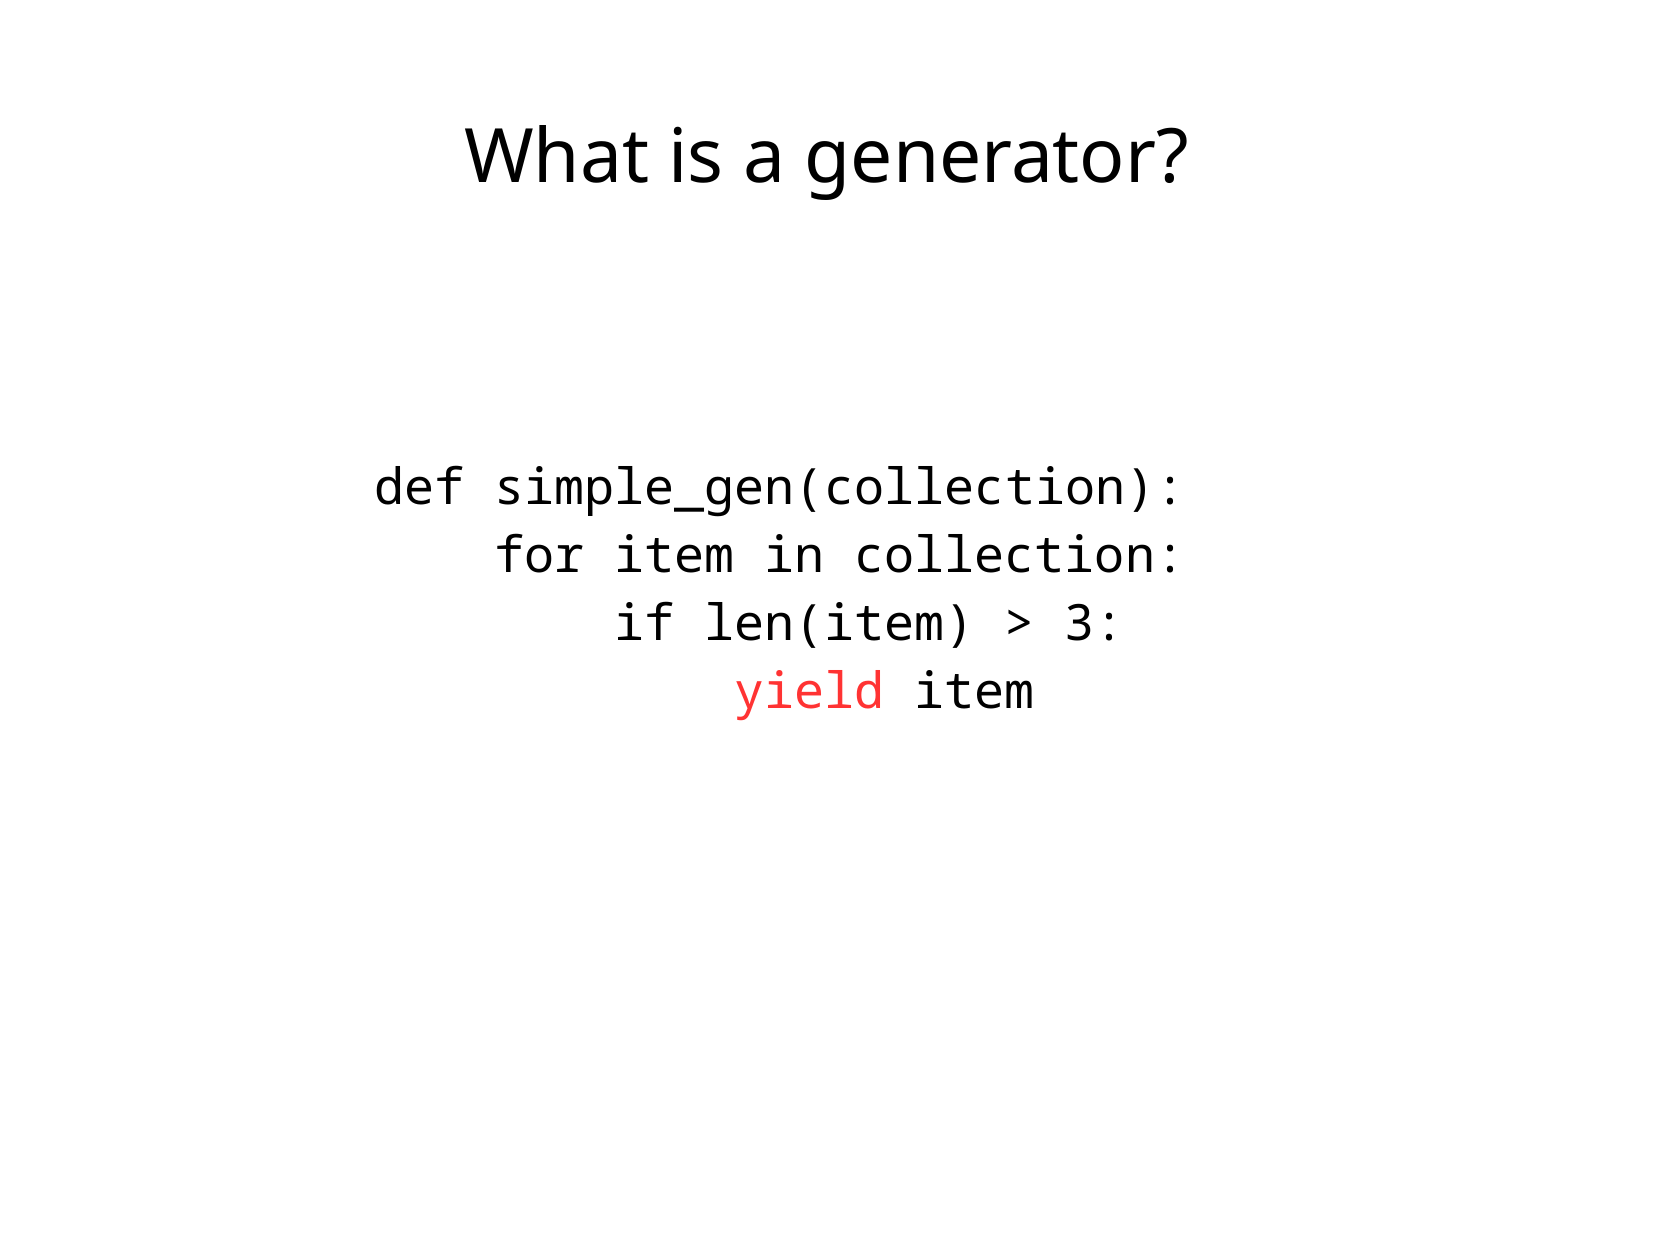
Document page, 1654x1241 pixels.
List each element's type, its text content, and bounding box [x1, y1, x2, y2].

title What is a generator? [82, 49, 1571, 257]
subtitle [82, 290, 1571, 1010]
text_box def simple_gen(collection): for item in collection: if len(item) > 3: yield item [360, 375, 1291, 811]
